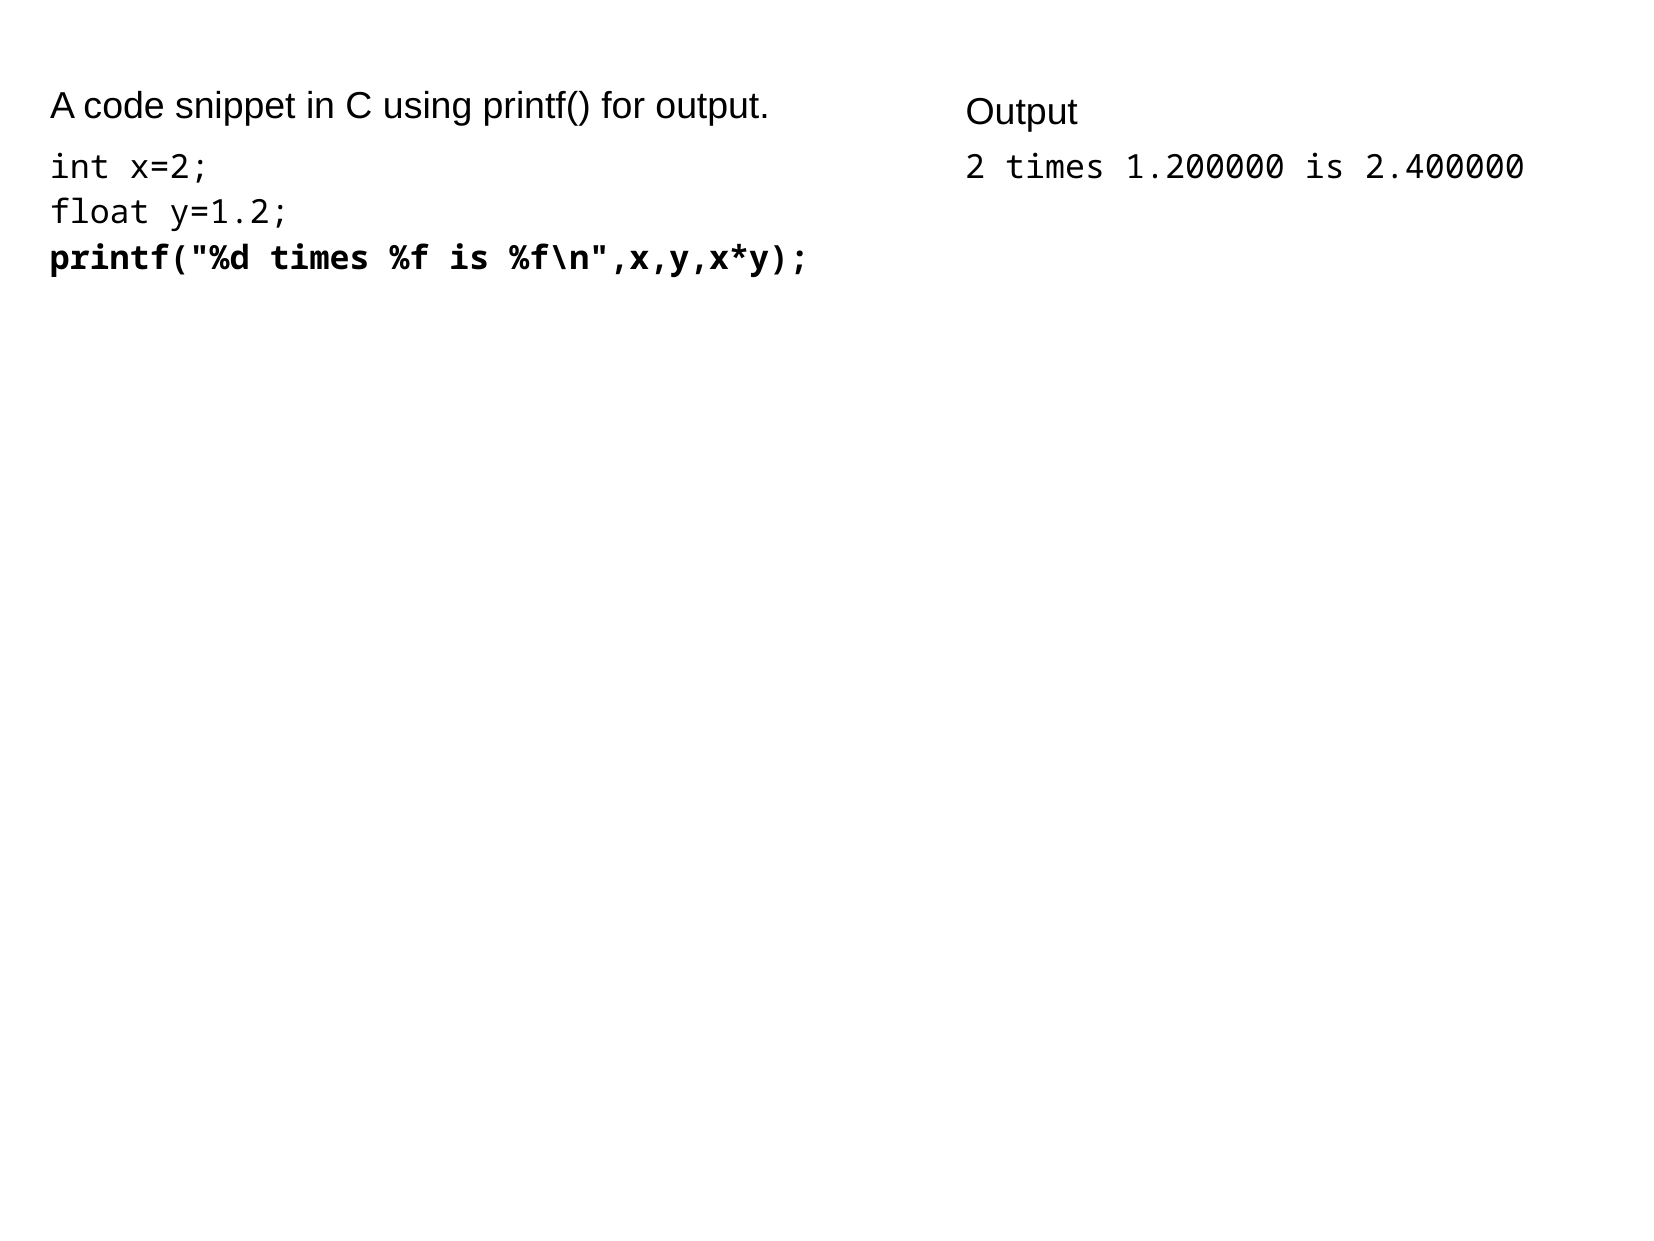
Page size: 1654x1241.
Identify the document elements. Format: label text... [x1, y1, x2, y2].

text_box Output [950, 82, 1093, 135]
text_box int x=2; float y=1.2; printf("%d times %f is %f\n",x,y,x*y); [35, 135, 825, 268]
text_box A code snippet in C using printf() for output. [35, 76, 786, 134]
text_box 2 times 1.200000 is 2.400000 [950, 135, 1541, 190]
